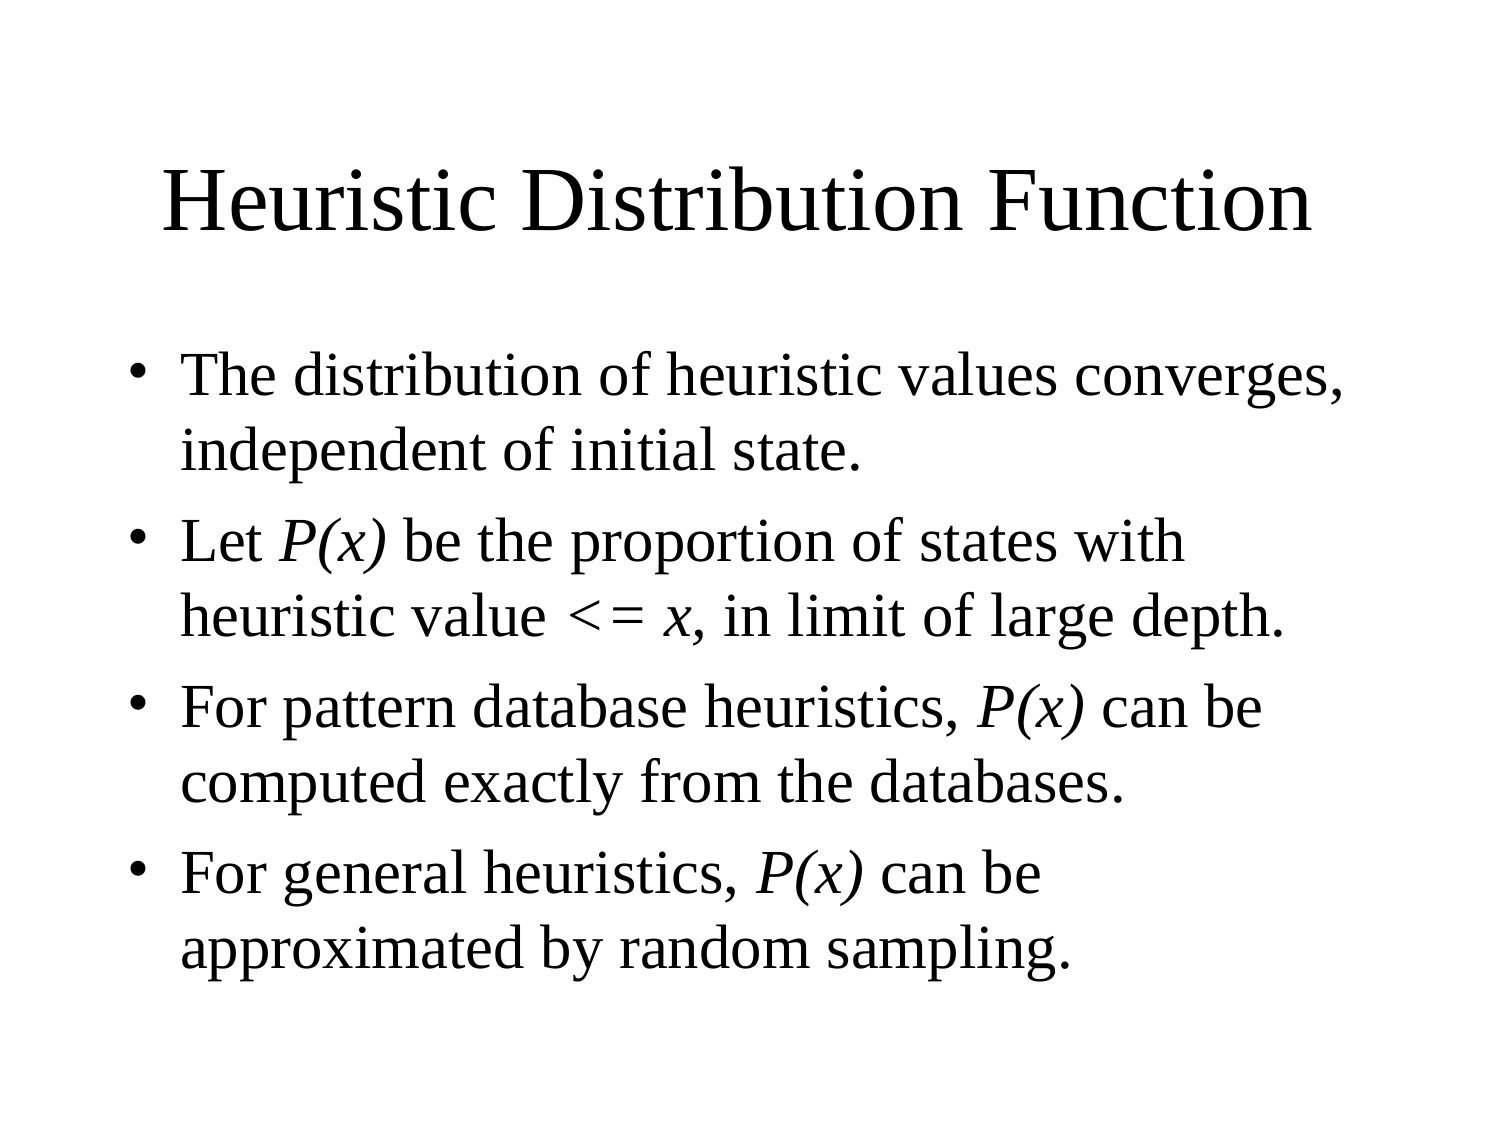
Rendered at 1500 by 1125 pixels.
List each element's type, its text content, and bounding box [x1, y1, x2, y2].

title Heuristic Distribution Function [112, 99, 1388, 288]
list The distribution of heuristic values converges, independent of initial state. Let P(x) be the proportion of states with heuristic value <= x, in limit of large depth. For pattern database heuristics, P(x) can be computed exactly from the databases. For general heuristics, P(x) can be approximated by random sampling. [112, 324, 1388, 1000]
